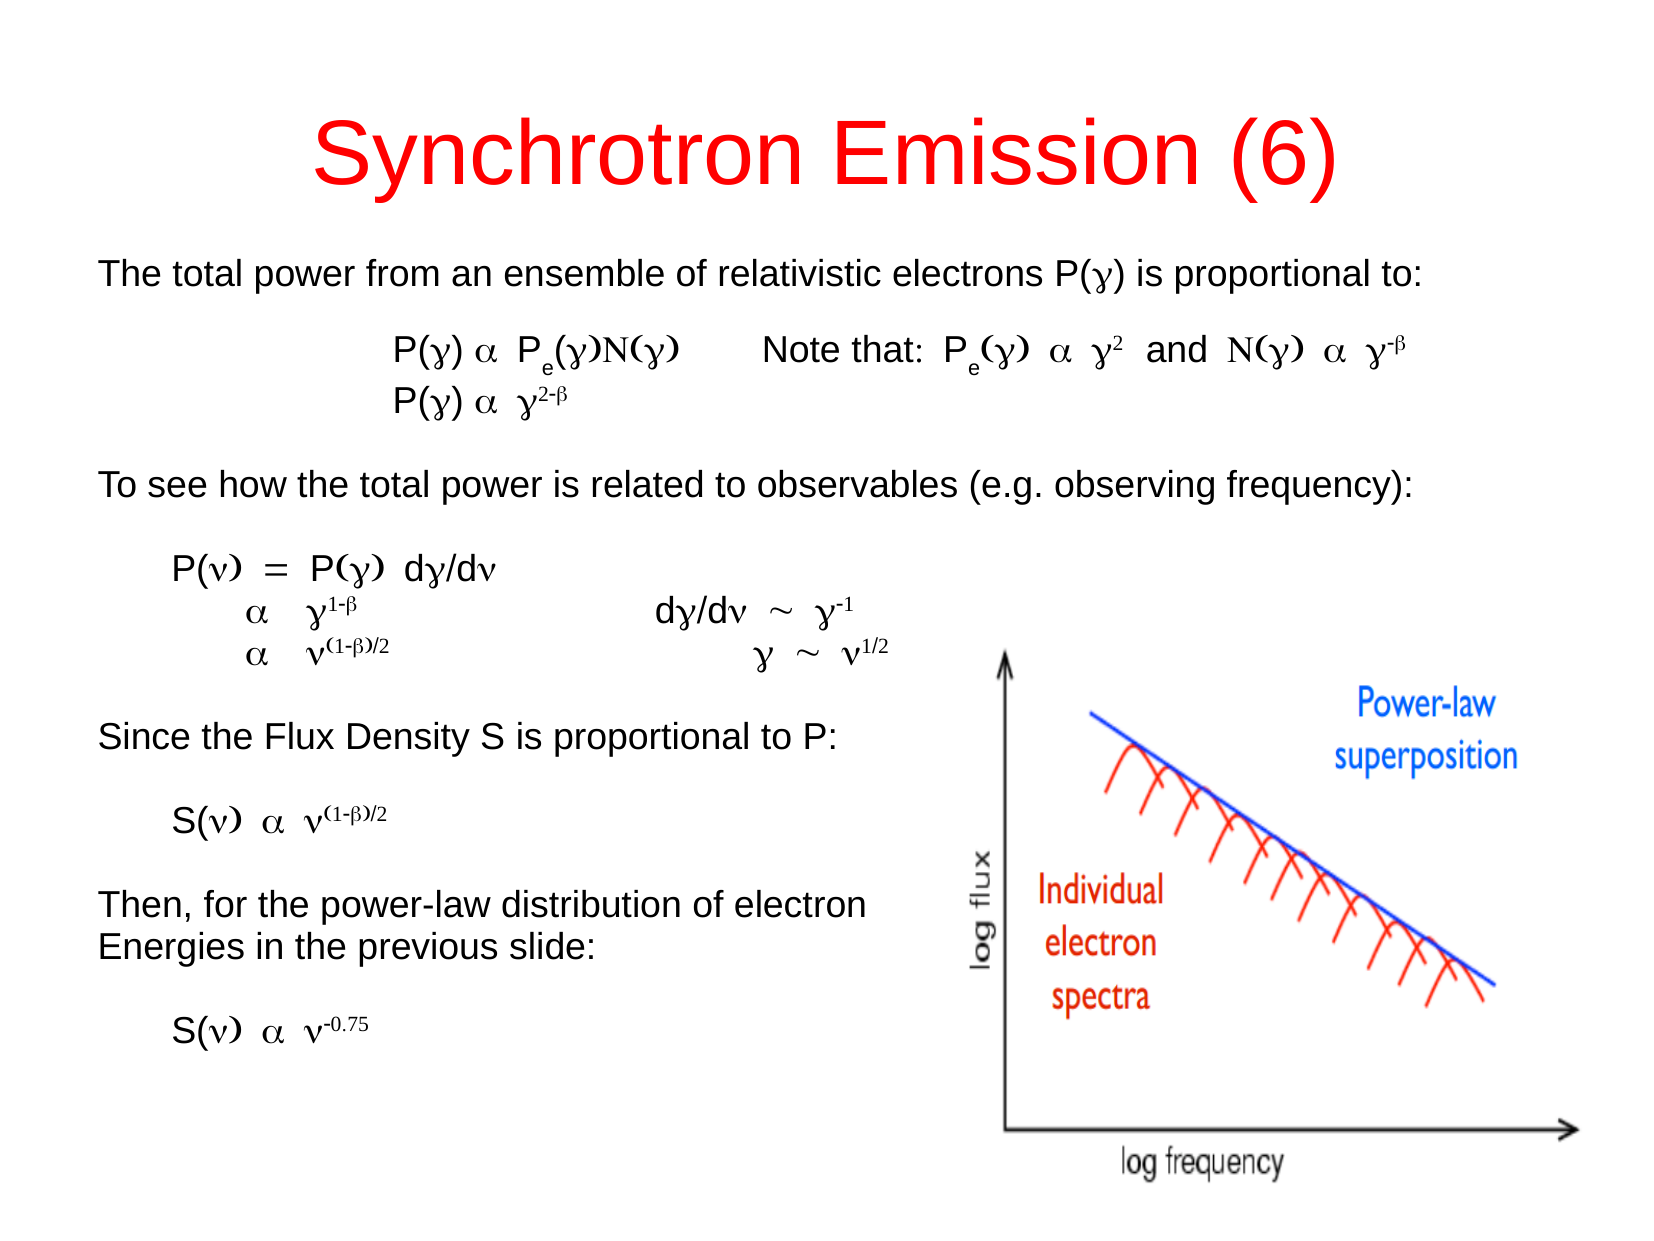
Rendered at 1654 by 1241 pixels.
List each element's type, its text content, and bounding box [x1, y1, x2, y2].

title Synchrotron Emission (6) [82, 49, 1571, 245]
text_box The total power from an ensemble of relativistic electrons P(g) is proportional to: P(g) a Pe(g)N(g) Note that: Pe(g) a g2 and N(g) a g-b P(g) a g2-b To see how the total power is related to observables (e.g. observing frequency): P(n) = P(g) dg/dn a g1-b dg/dn ~ g-1 a n(1-b)/2 g ~ n1/2 Since the Flux Density S is proportional to P: S(n) a n(1-b)/2 Then, for the power-law distribution of electron Energies in the previous slide: S(n) a n-0.75 [82, 245, 1593, 1170]
picture [944, 614, 1605, 1193]
